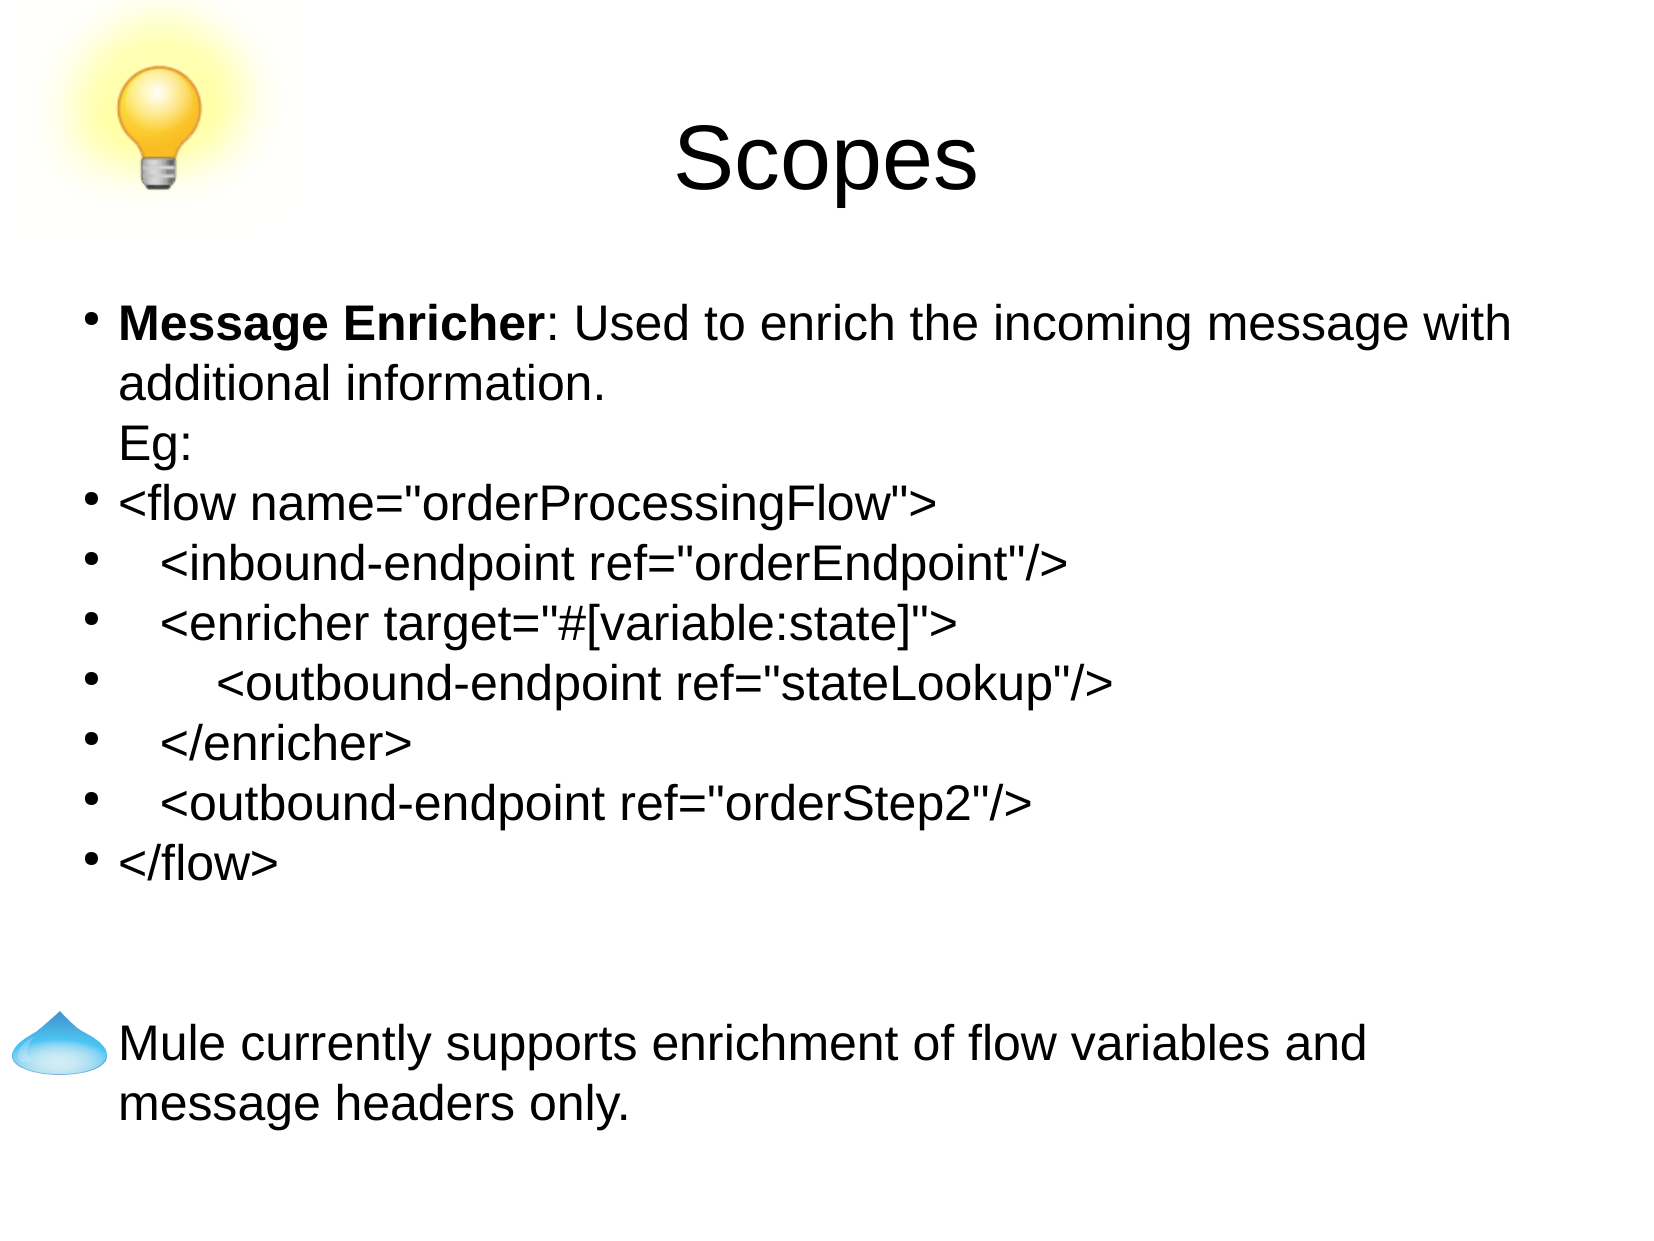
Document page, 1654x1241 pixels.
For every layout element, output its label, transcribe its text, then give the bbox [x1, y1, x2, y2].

picture [7, 0, 307, 237]
picture [12, 1011, 107, 1075]
text_box Scopes [82, 49, 1571, 257]
text_box Message Enricher: Used to enrich the incoming message with additional information. Eg: <flow name="orderProcessingFlow"> <inbound-endpoint ref="orderEndpoint"/> <enricher target="#[variable:state]"> <outbound-endpoint ref="stateLookup"/> </enricher> <outbound-endpoint ref="orderStep2"/> </flow> Mule currently supports enrichment of flow variables and message headers only. [82, 290, 1571, 1010]
